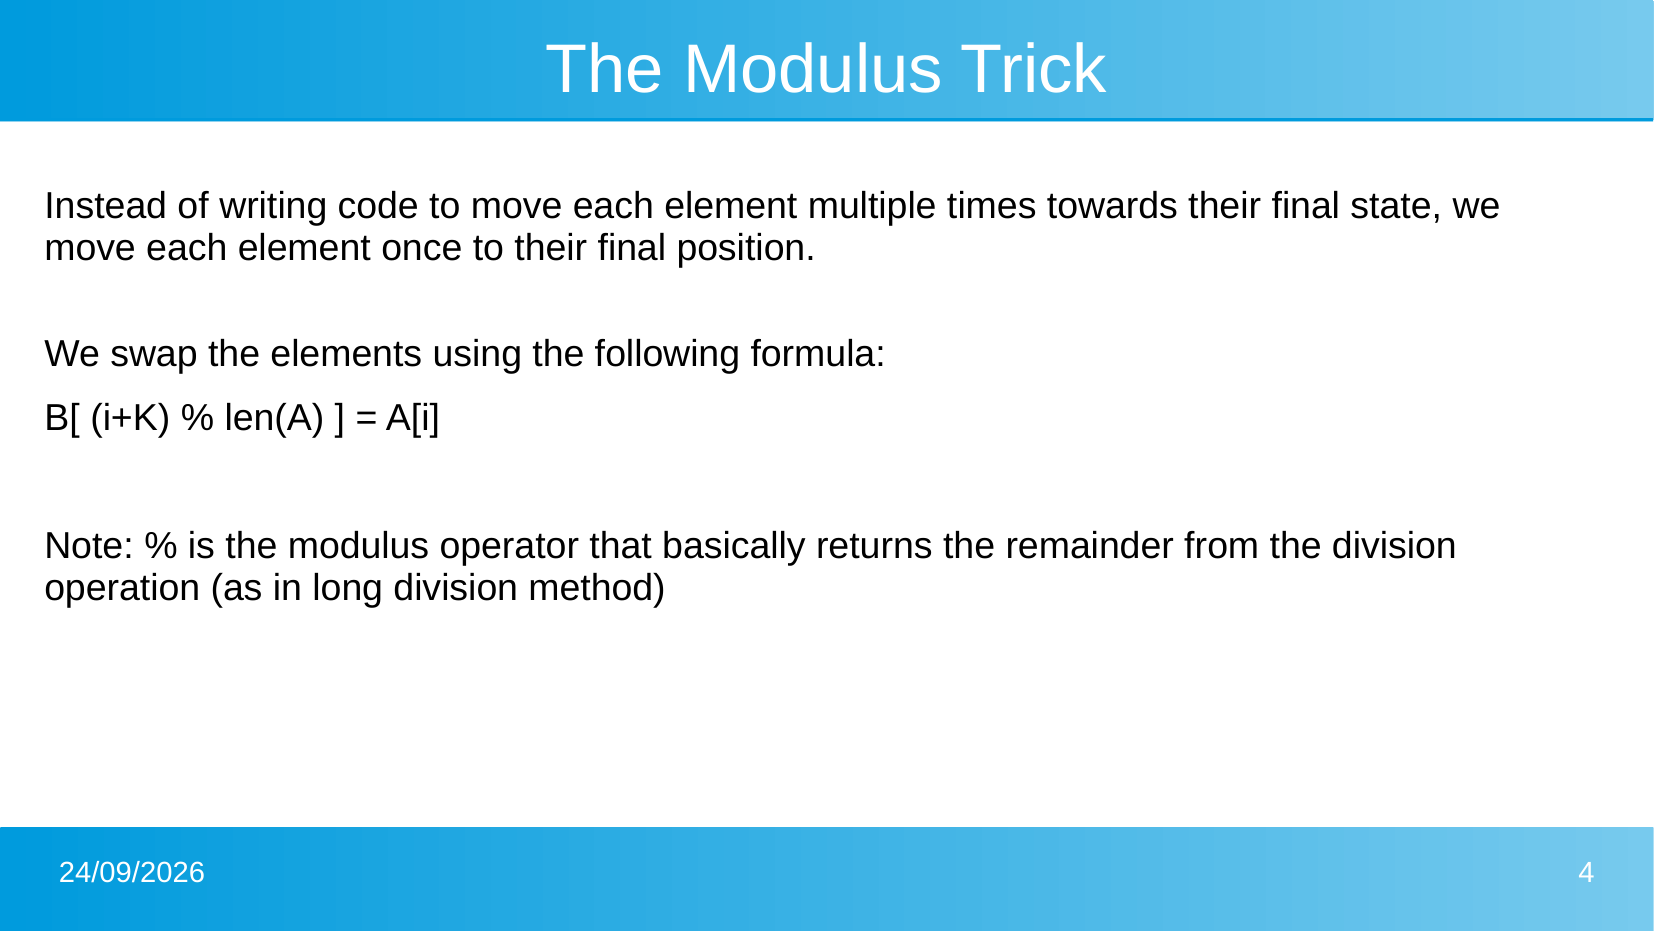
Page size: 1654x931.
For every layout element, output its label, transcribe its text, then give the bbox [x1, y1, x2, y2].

title The Modulus Trick [59, 29, 1595, 108]
text_box Instead of writing code to move each element multiple times towards their final state, we move each element once to their final position. We swap the elements using the following formula: B[ (i+K) % len(A) ] = A[i] Note: % is the modulus operator that basically returns the remainder from the division operation (as in long division method) [29, 177, 1565, 709]
